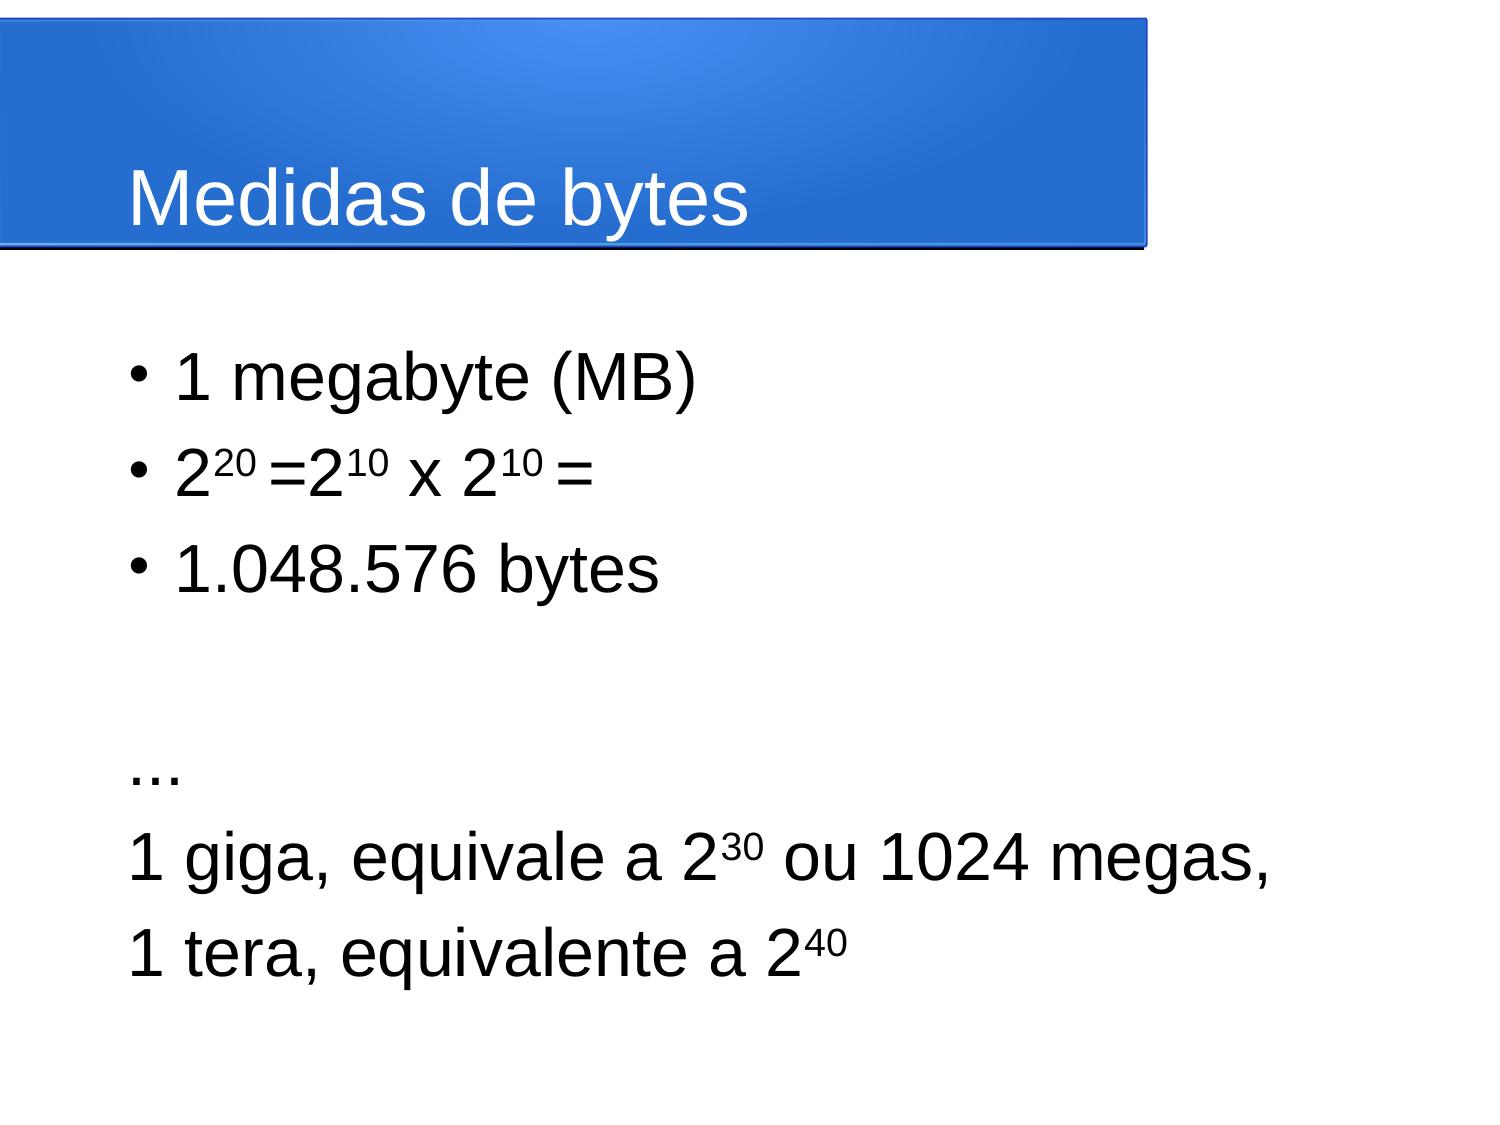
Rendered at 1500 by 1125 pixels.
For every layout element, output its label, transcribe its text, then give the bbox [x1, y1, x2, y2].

list 1 megabyte (MB) 220 =210 x 210 = 1.048.576 bytes ... 1 giga, equivale a 230 ou 1024 megas, 1 tera, equivalente a 240 [112, 324, 1388, 1000]
title Medidas de bytes [112, 99, 1388, 288]
